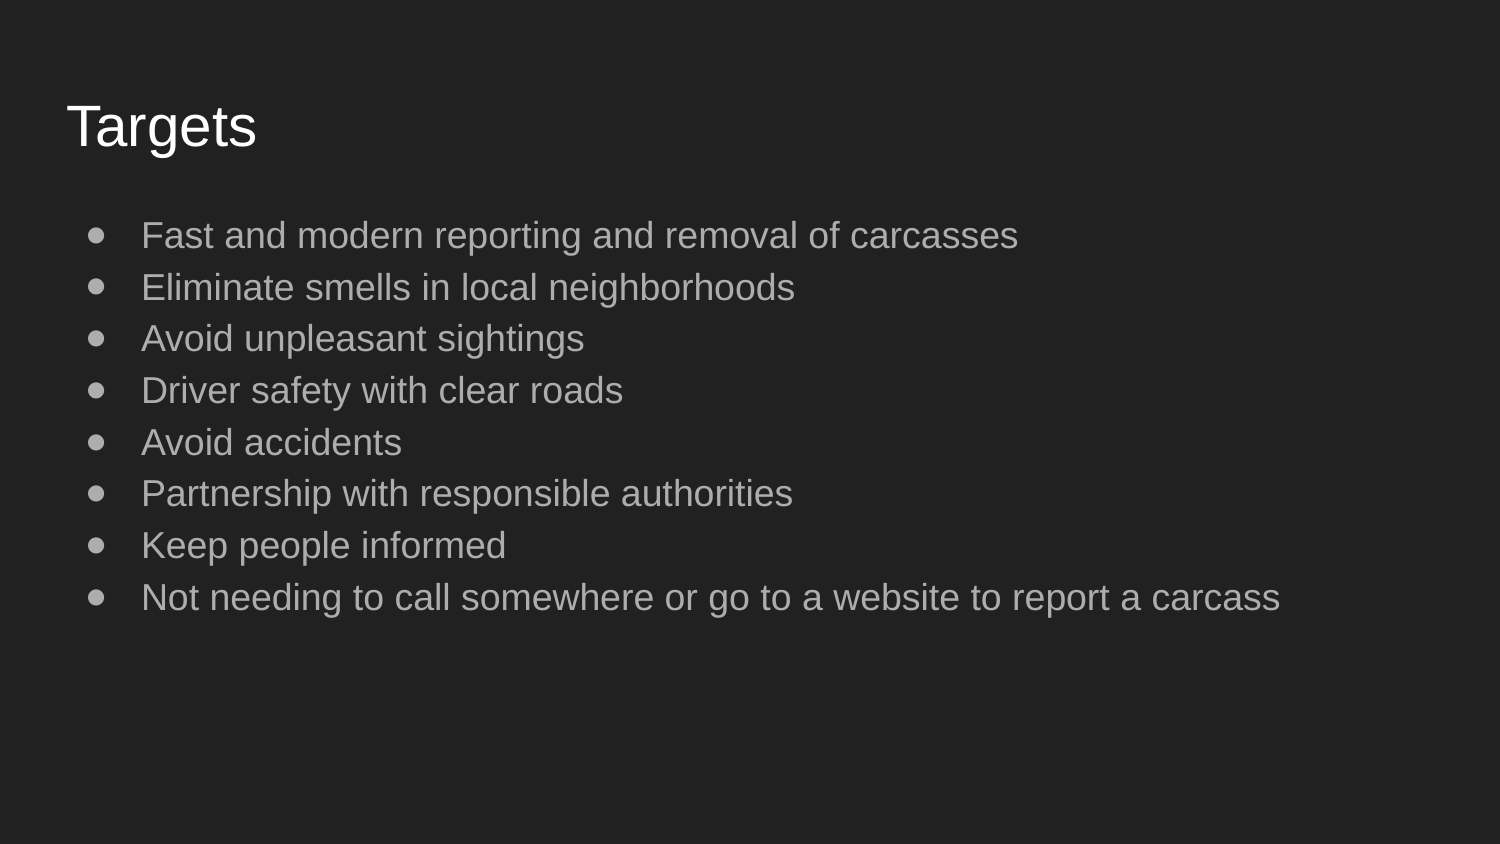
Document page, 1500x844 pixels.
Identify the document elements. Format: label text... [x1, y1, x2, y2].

list Fast and modern reporting and removal of carcasses Eliminate smells in local neighborhoods Avoid unpleasant sightings Driver safety with clear roads Avoid accidents Partnership with responsible authorities Keep people informed Not needing to call somewhere or go to a website to report a carcass [51, 189, 1449, 750]
title Targets [51, 72, 1449, 167]
